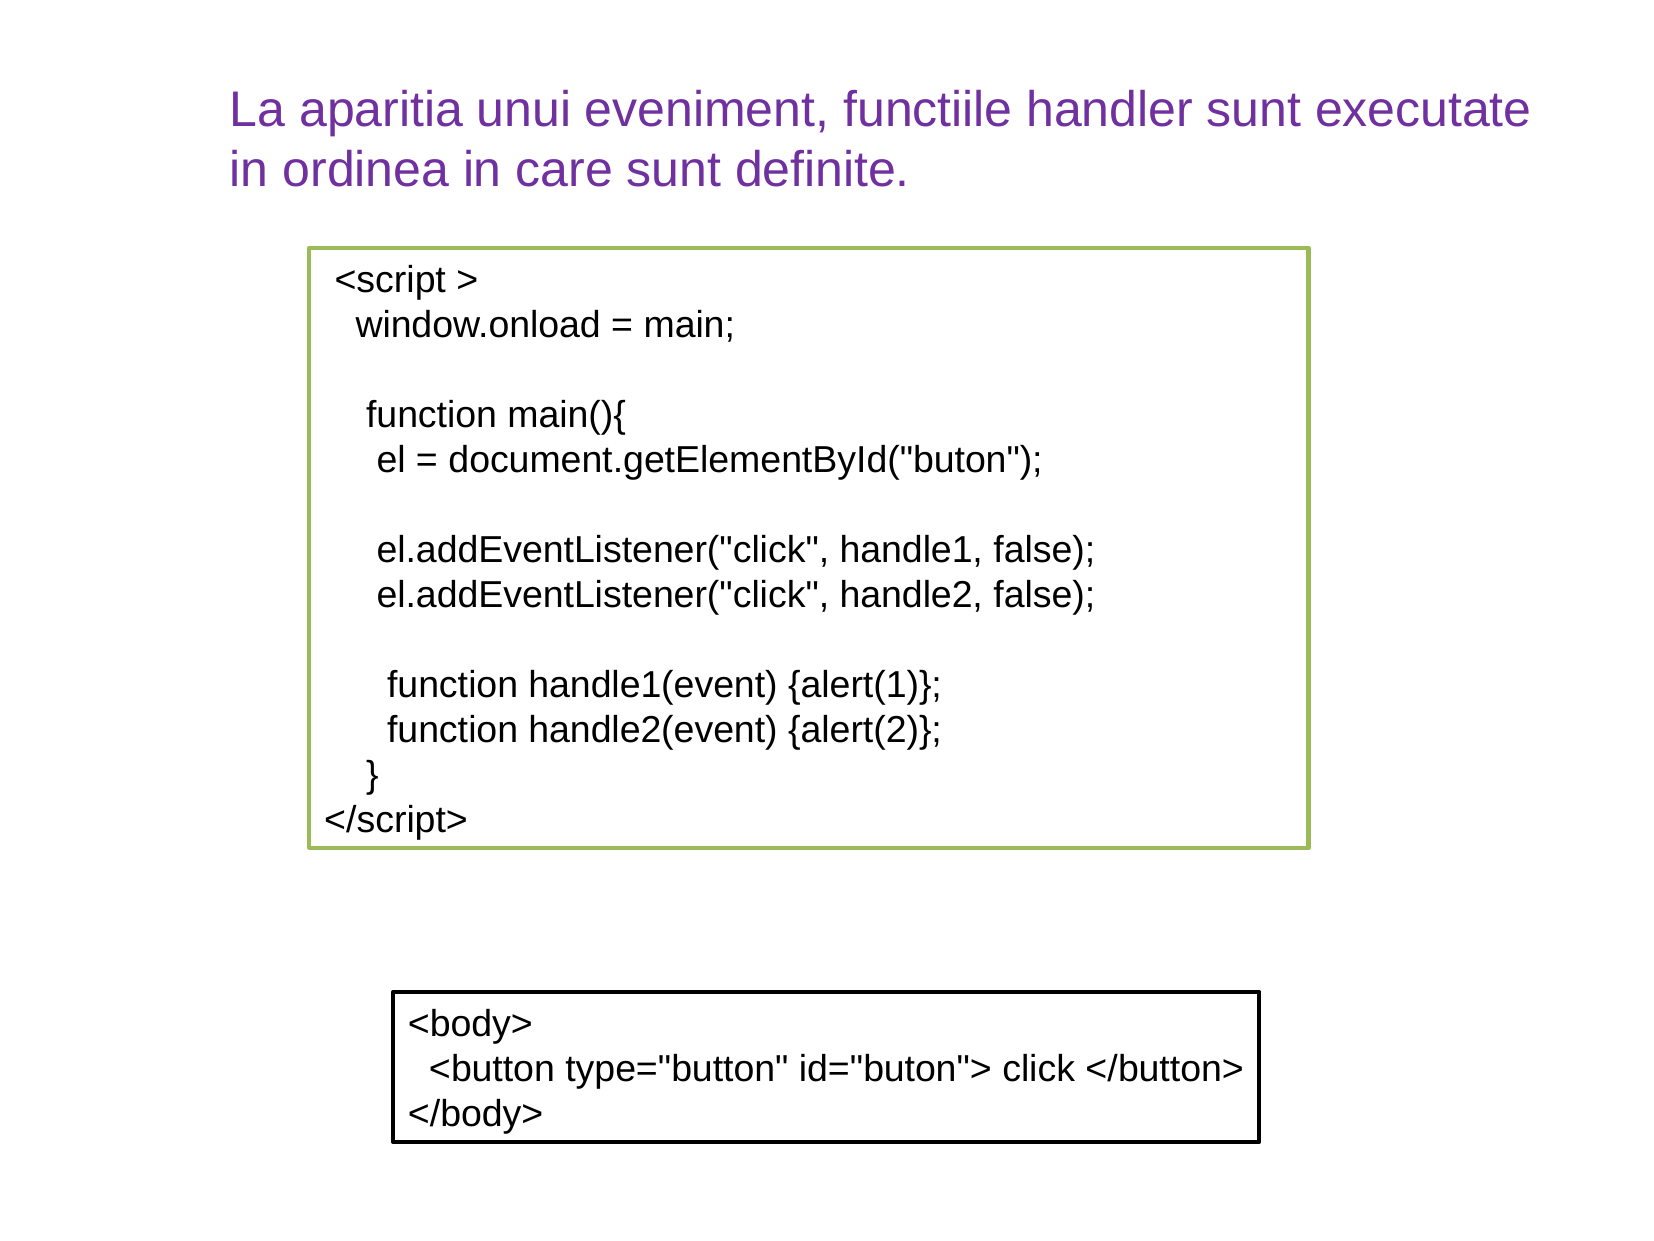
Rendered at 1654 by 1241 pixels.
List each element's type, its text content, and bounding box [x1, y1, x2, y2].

text_box <script > window.onload = main; function main(){ el = document.getElementById("buton"); el.addEventListener("click", handle1, false); el.addEventListener("click", handle2, false); function handle1(event) {alert(1)}; function handle2(event) {alert(2)}; } </script> [309, 247, 1309, 848]
text_box La aparitia unui eveniment, functiile handler sunt executate in ordinea in care sunt definite. [201, 68, 1548, 204]
text_box <body> <button type="button" id="buton"> click </button> </body> [393, 992, 1260, 1142]
